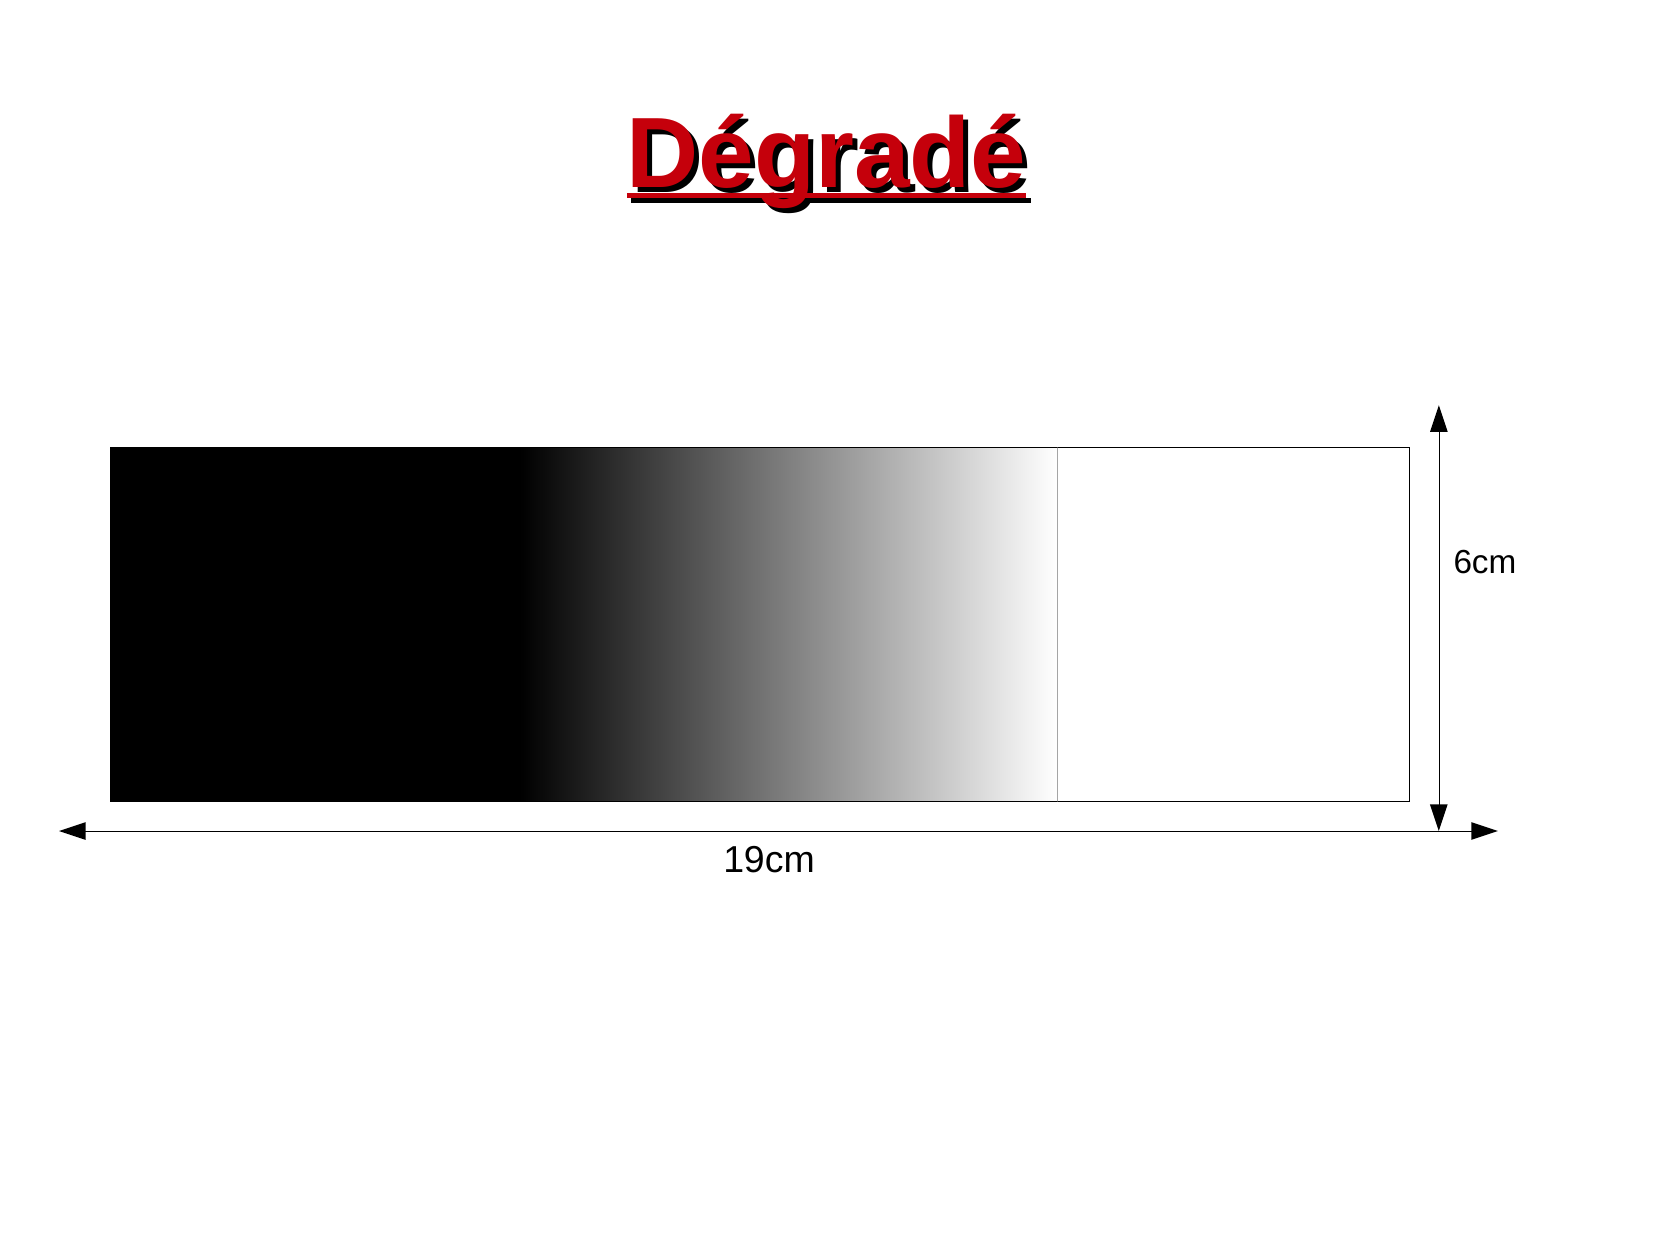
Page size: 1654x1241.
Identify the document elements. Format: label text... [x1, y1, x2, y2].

text_box 19cm [708, 831, 934, 888]
text_box [110, 447, 1410, 802]
title Dégradé [82, 49, 1571, 257]
text_box 6cm [1438, 535, 1547, 654]
